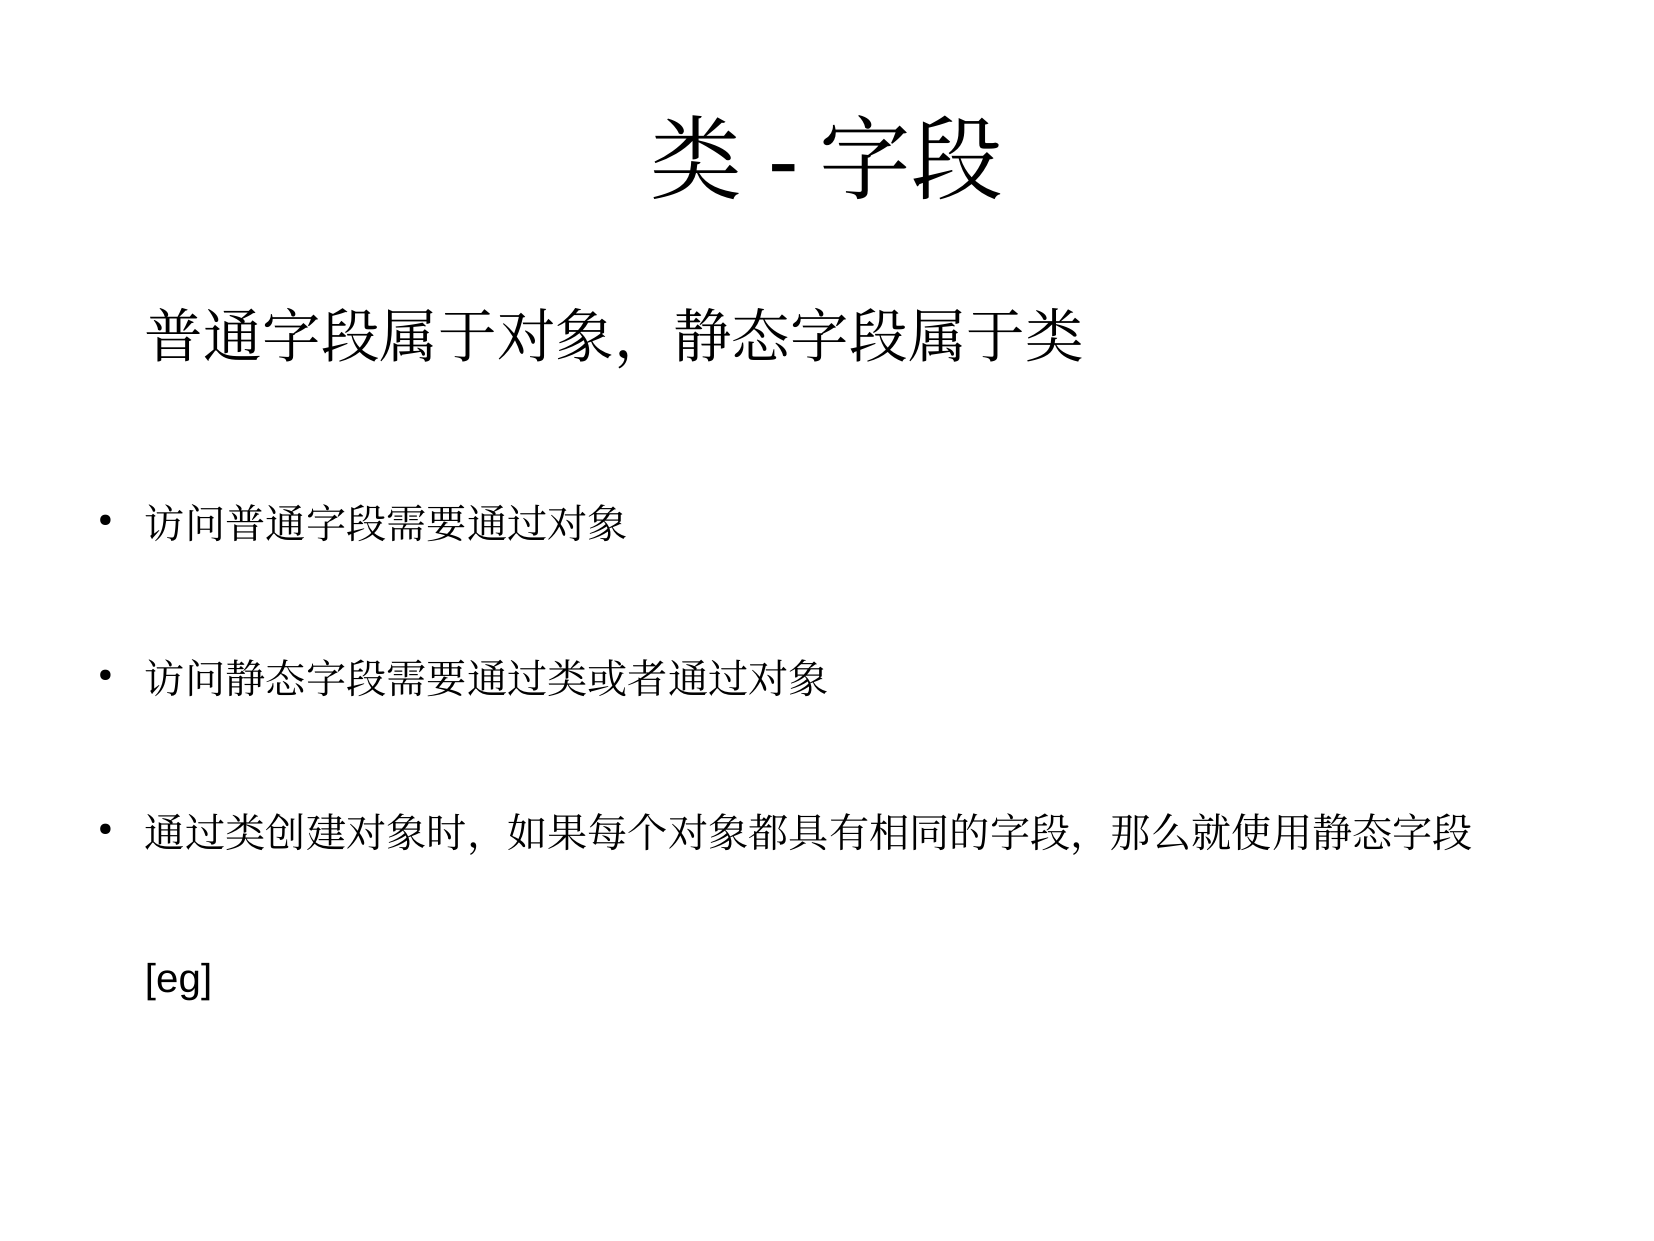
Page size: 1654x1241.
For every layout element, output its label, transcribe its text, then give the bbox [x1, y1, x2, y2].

list 普通字段属于对象，静态字段属于类 访问普通字段需要通过对象 访问静态字段需要通过类或者通过对象 通过类创建对象时，如果每个对象都具有相同的字段，那么就使用静态字段 [eg] [82, 290, 1571, 1010]
title 类-字段 [82, 49, 1571, 257]
